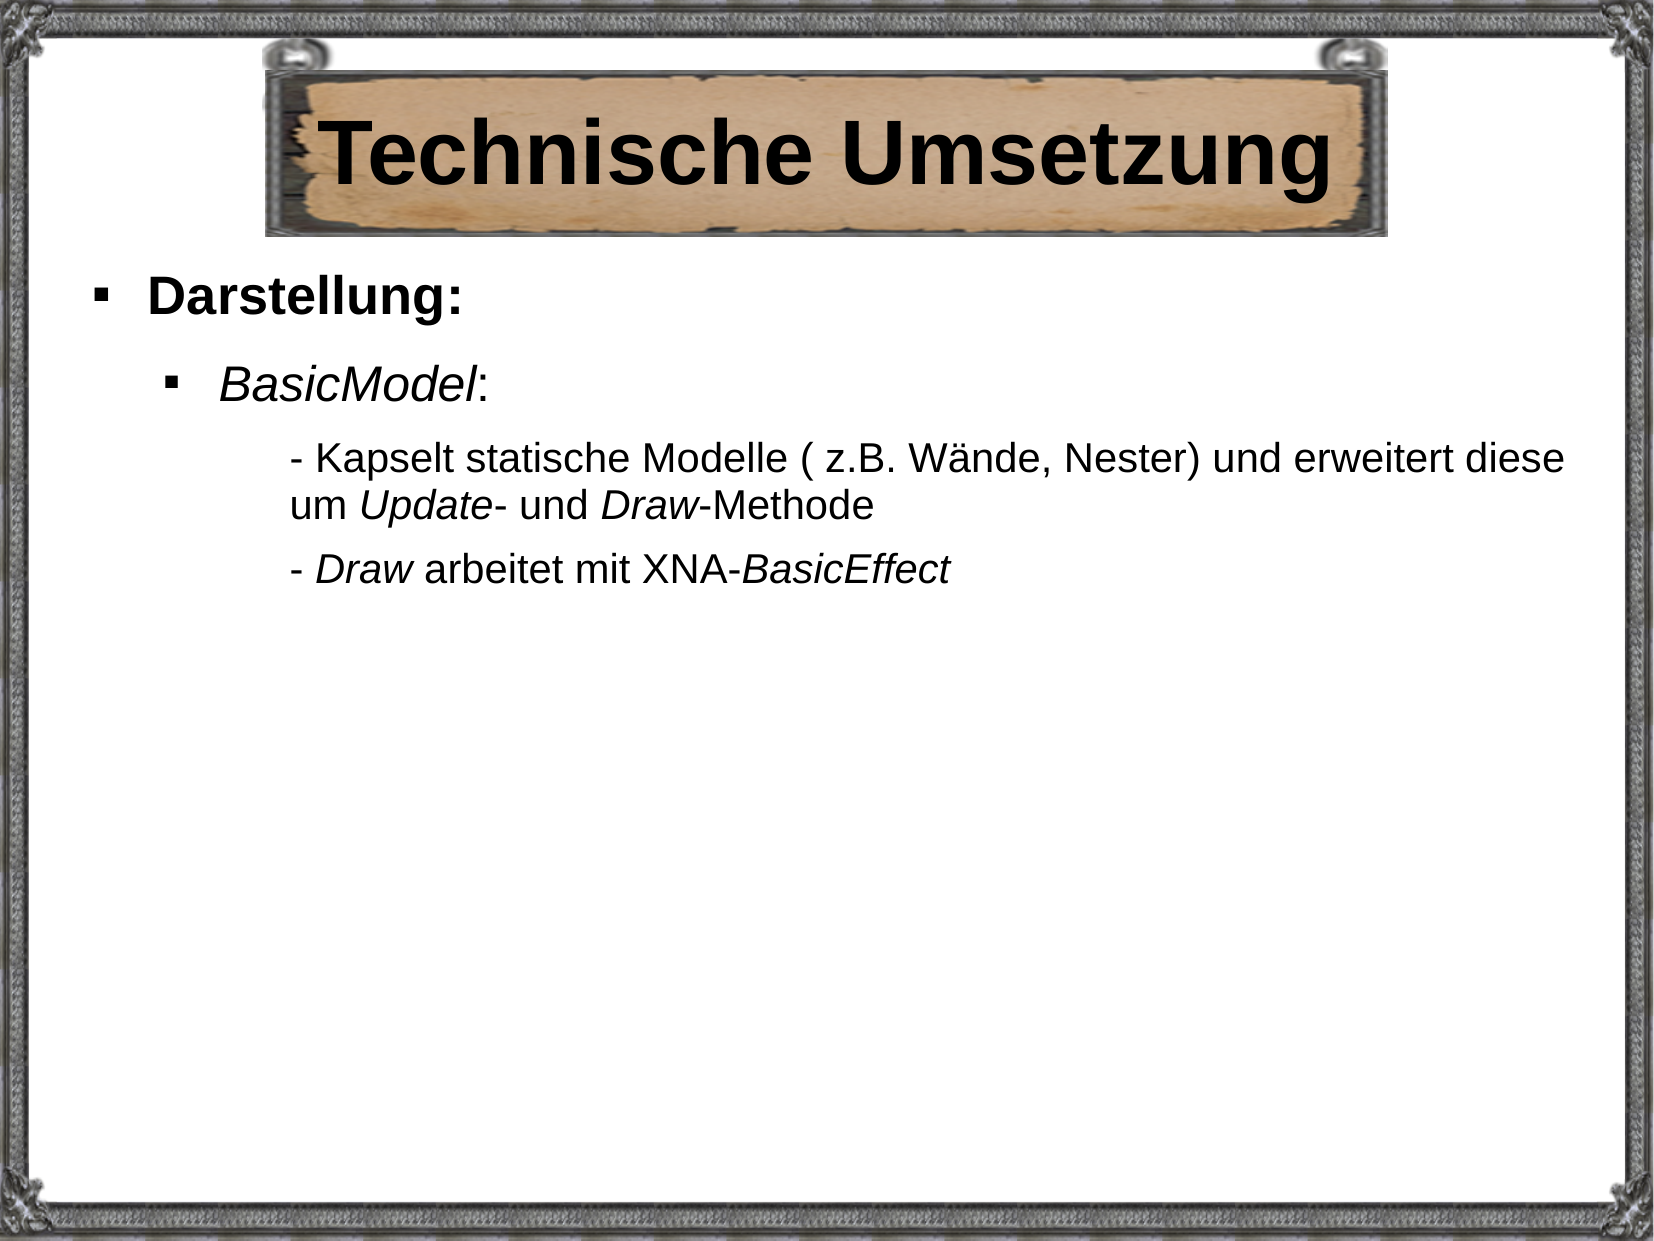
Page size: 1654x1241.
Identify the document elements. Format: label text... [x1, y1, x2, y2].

picture [0, 0, 1654, 1241]
list Darstellung: BasicModel: - Kapselt statische Modelle ( z.B. Wände, Nester) und erweitert diese um Update- und Draw-Methode - Draw arbeitet mit XNA-BasicEffect [76, 265, 1625, 1226]
